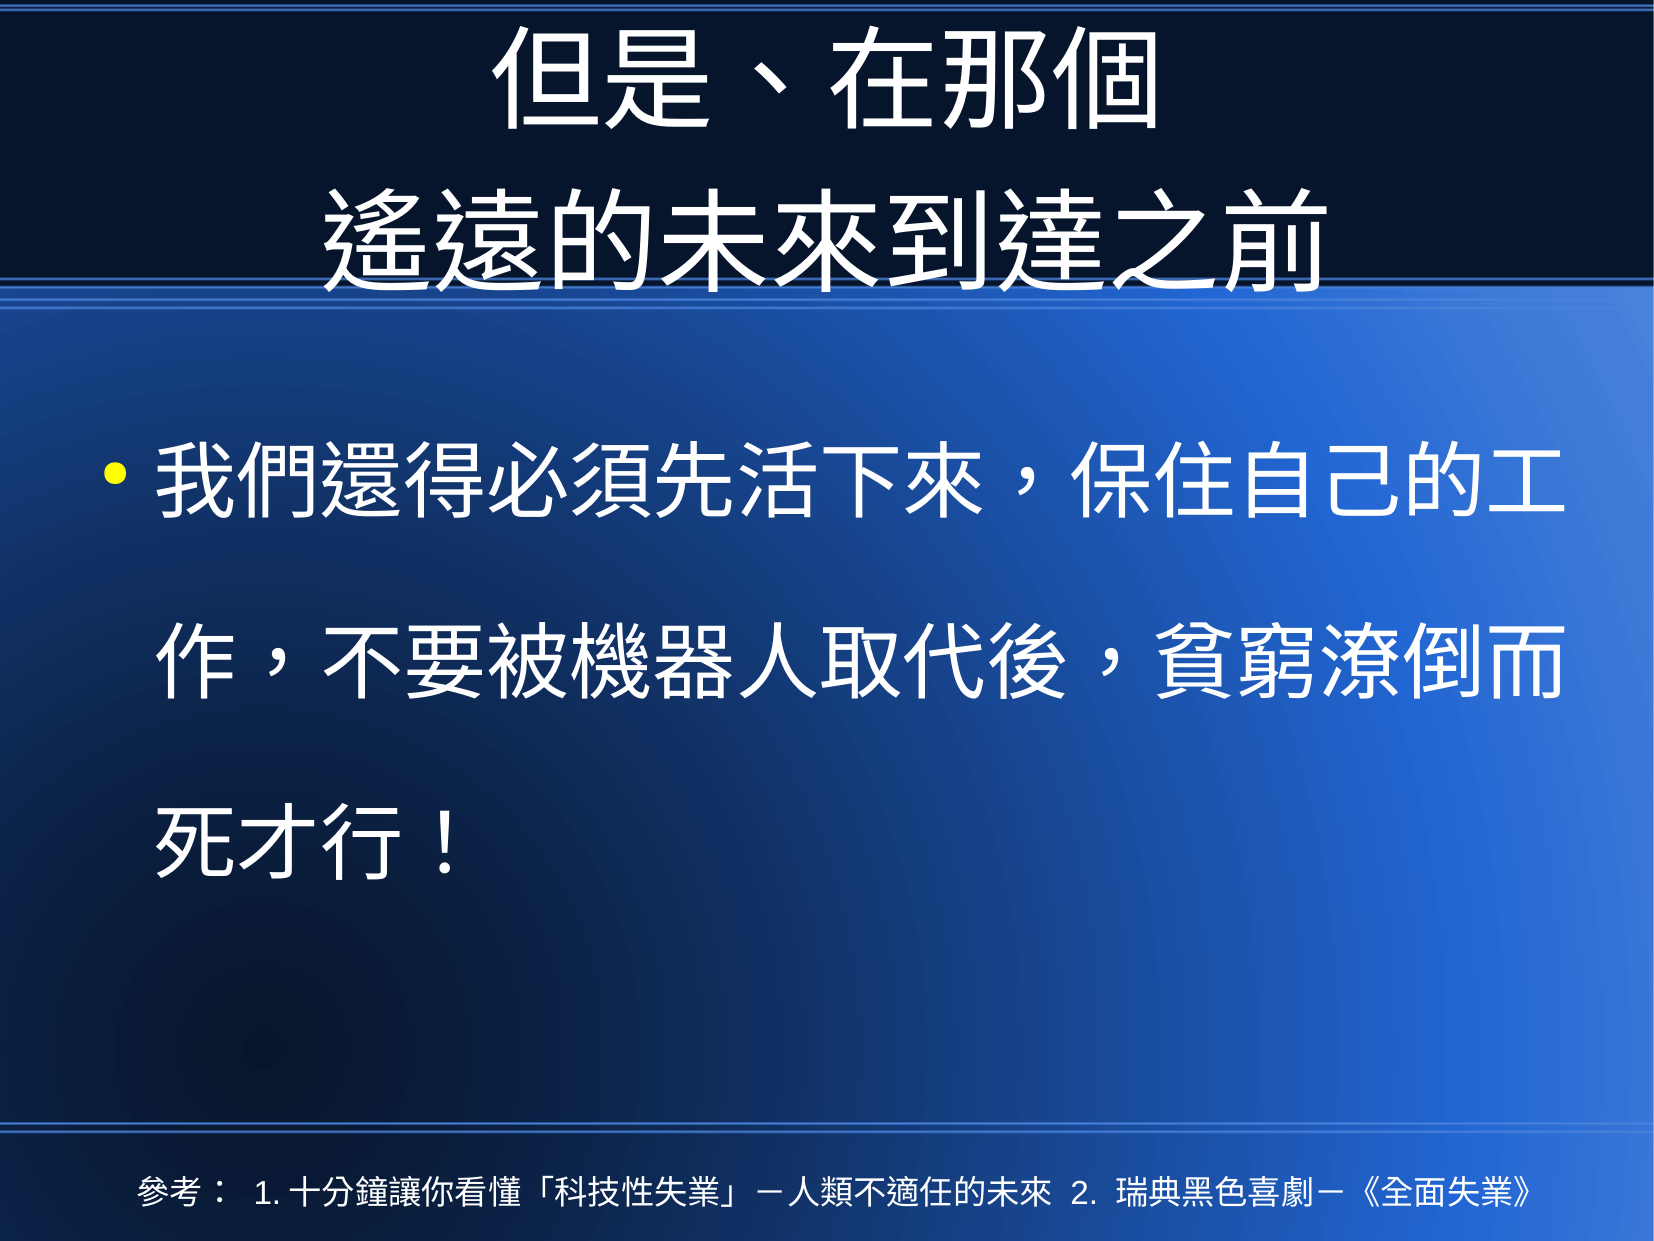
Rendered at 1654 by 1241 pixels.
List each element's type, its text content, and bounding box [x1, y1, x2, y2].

picture [0, 0, 1654, 1241]
text_box 參考： 1.十分鐘讓你看懂「科技性失業」－人類不適任的未來 2. 瑞典黑色喜劇－《全面失業》 [121, 1153, 1571, 1216]
list 我們還得必須先活下來，保住自己的工作，不要被機器人取代後，貧窮潦倒而死才行！ [82, 355, 1571, 1241]
title 但是、在那個 遙遠的未來到達之前 [82, 17, 1571, 289]
